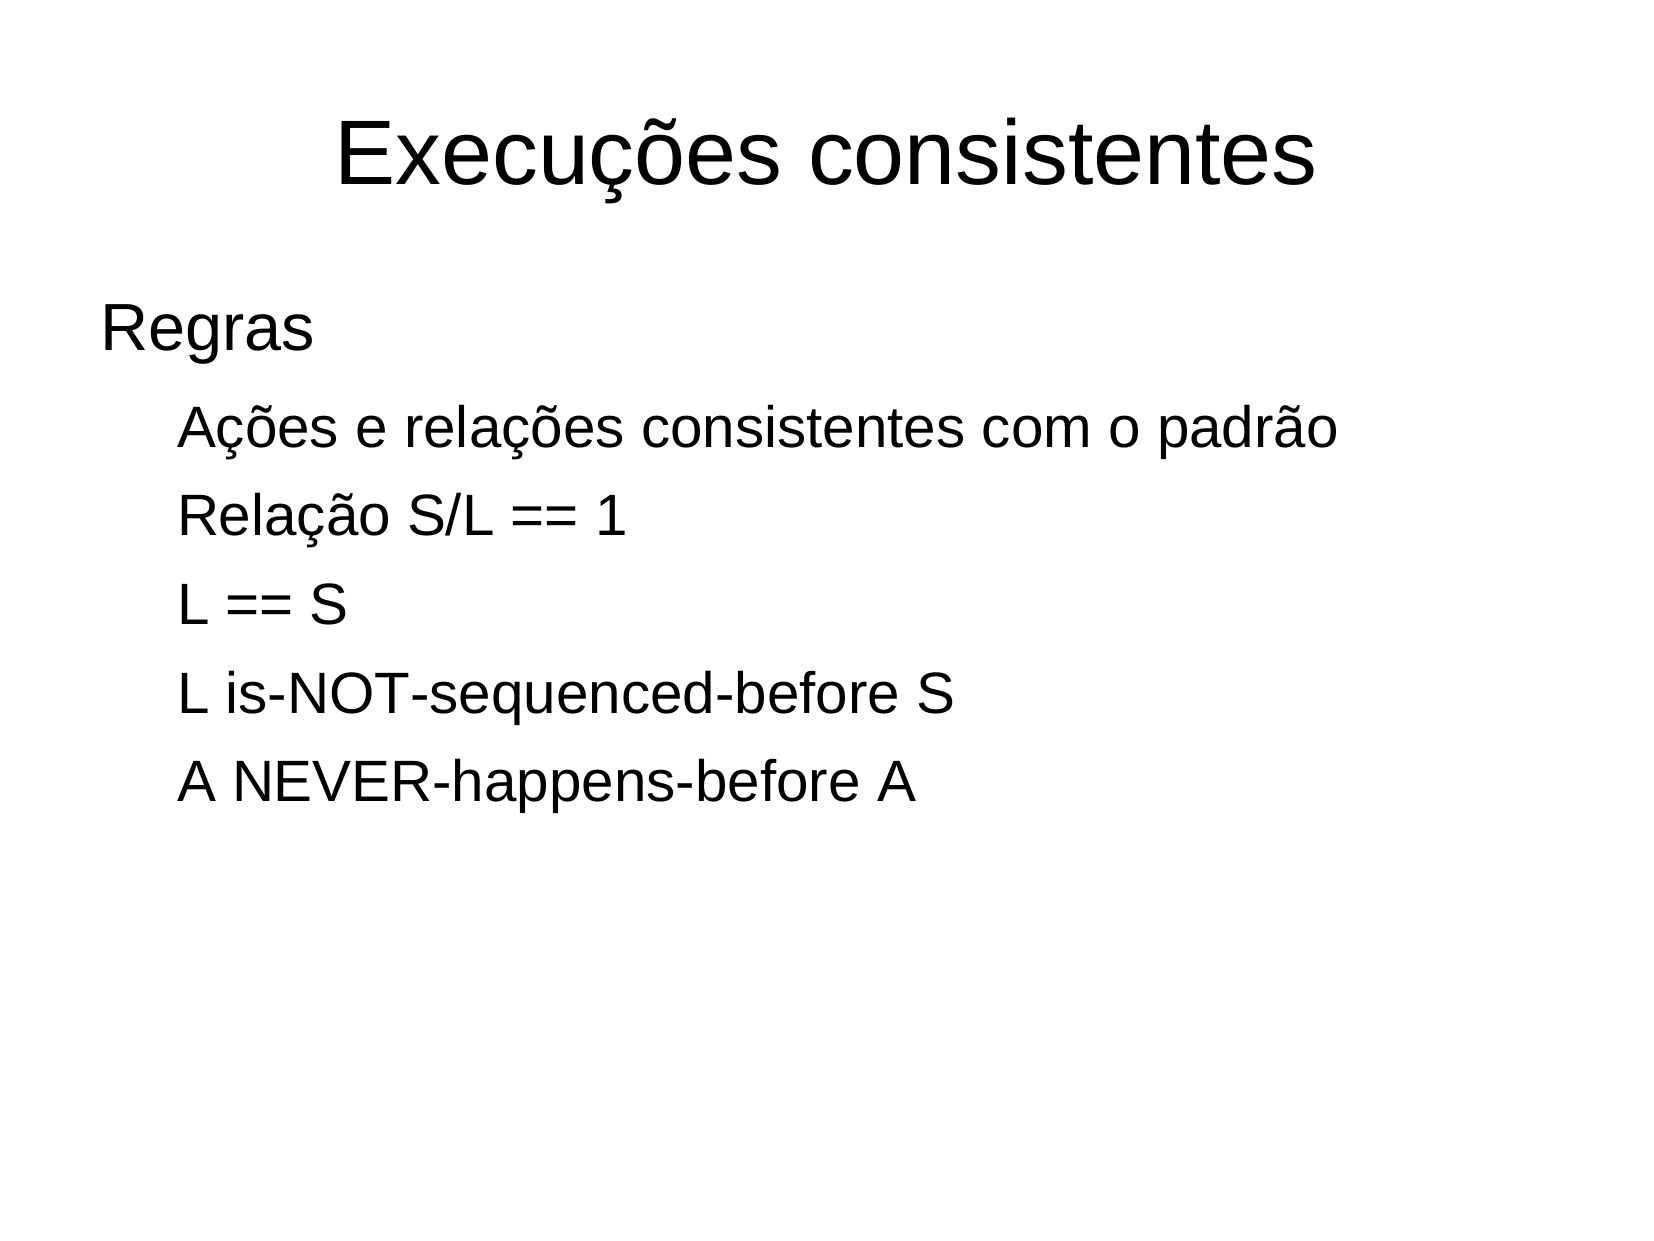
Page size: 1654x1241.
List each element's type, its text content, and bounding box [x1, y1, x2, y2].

list Regras Ações e relações consistentes com o padrão Relação S/L == 1 L == S L is-NOT-sequenced-before S A NEVER-happens-before A [82, 290, 1571, 1094]
title Execuções consistentes [82, 56, 1571, 250]
